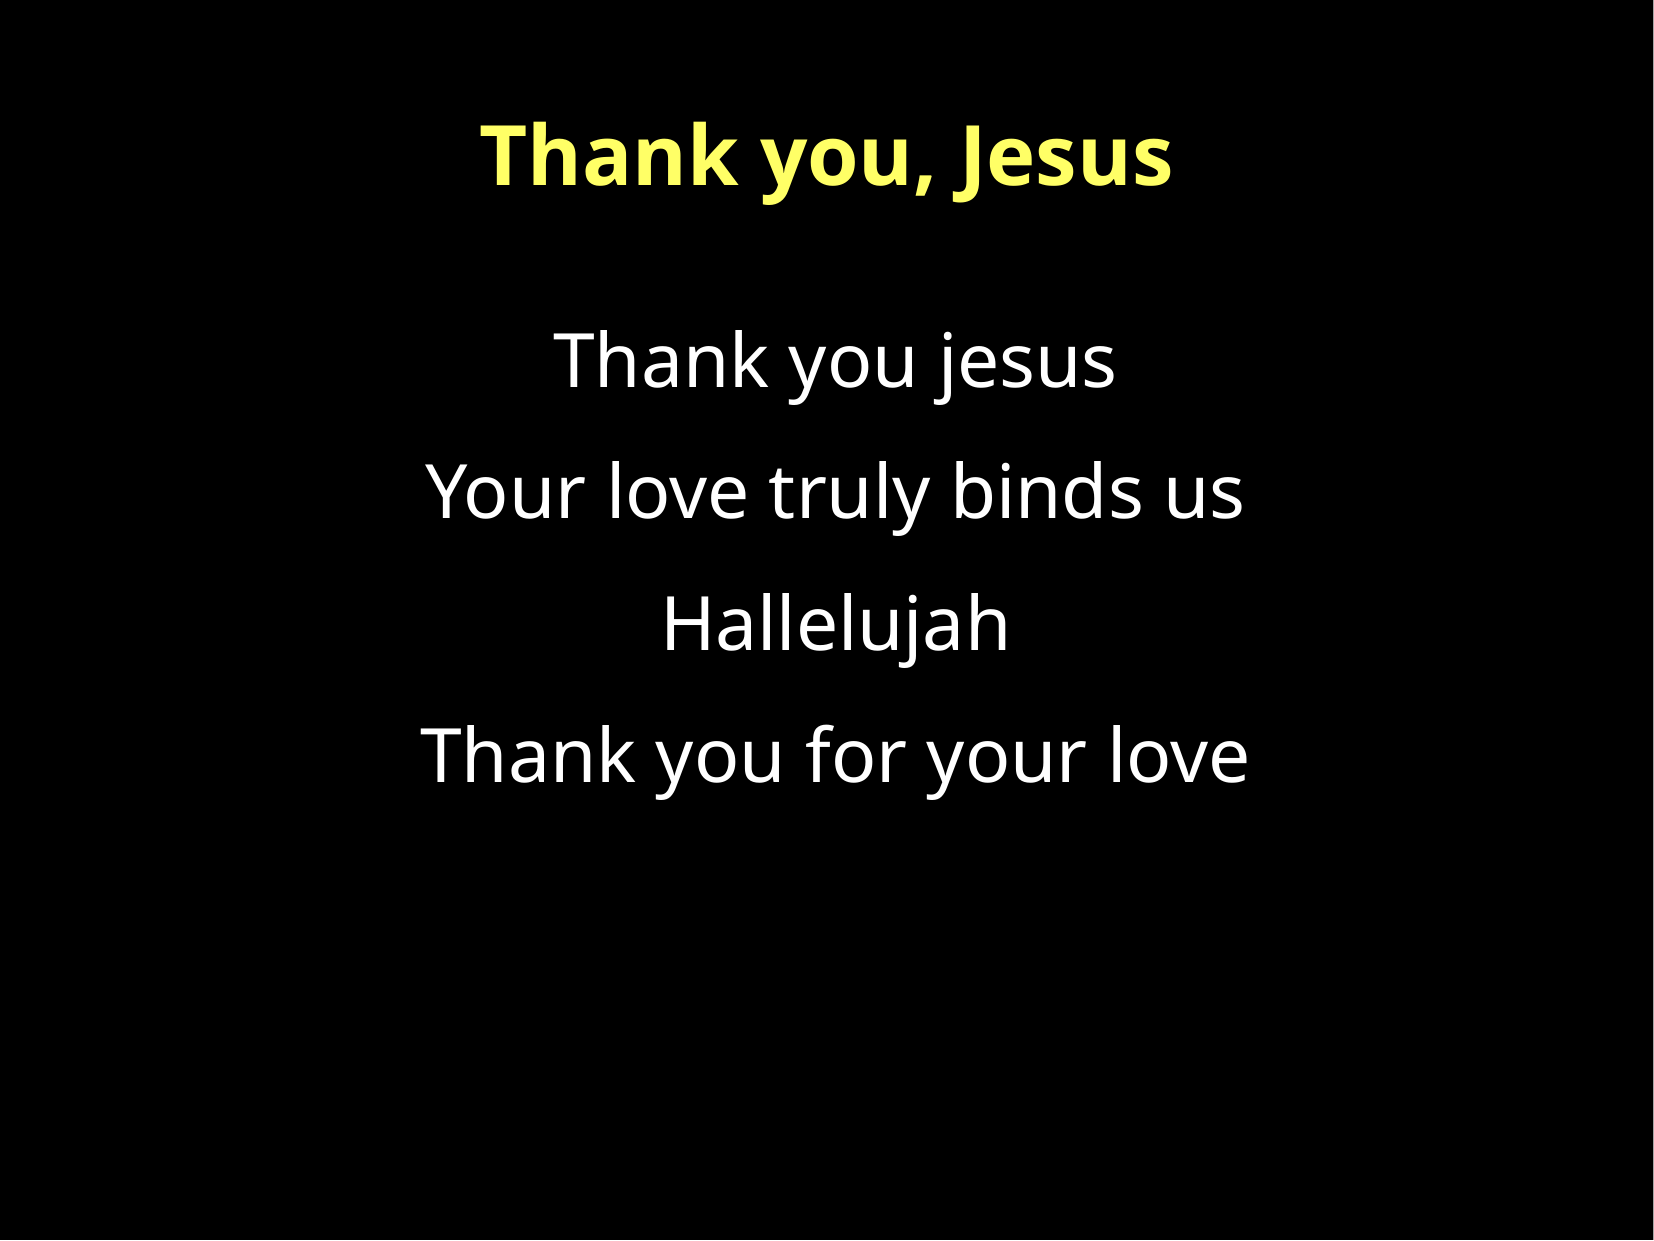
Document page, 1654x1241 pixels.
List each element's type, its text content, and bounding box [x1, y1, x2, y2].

title Thank you, Jesus [0, 49, 1654, 257]
list Thank you jesus Your love truly binds us Hallelujah Thank you for your love [0, 307, 1654, 1229]
